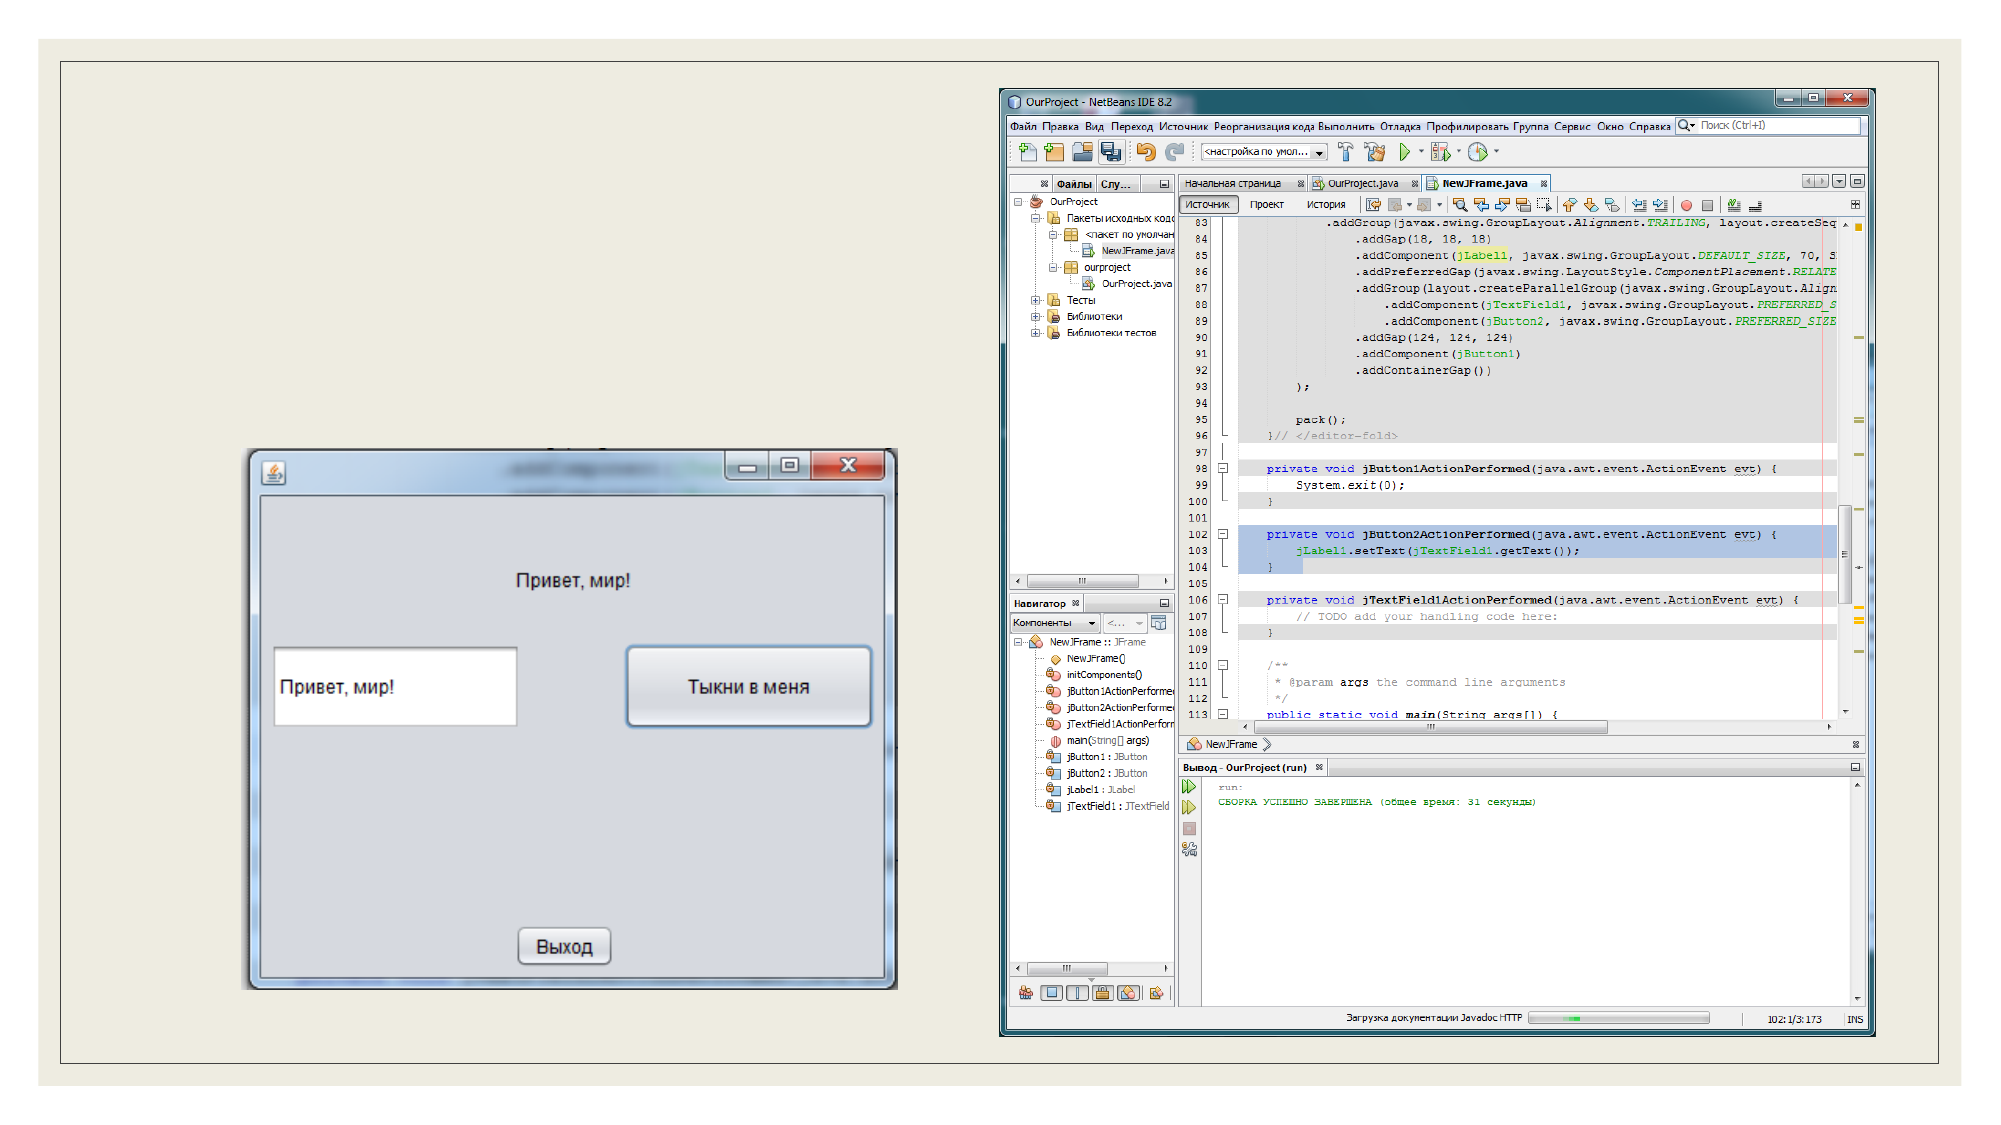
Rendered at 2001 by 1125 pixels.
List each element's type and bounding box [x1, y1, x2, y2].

picture [241, 448, 898, 990]
picture [999, 88, 1876, 1037]
